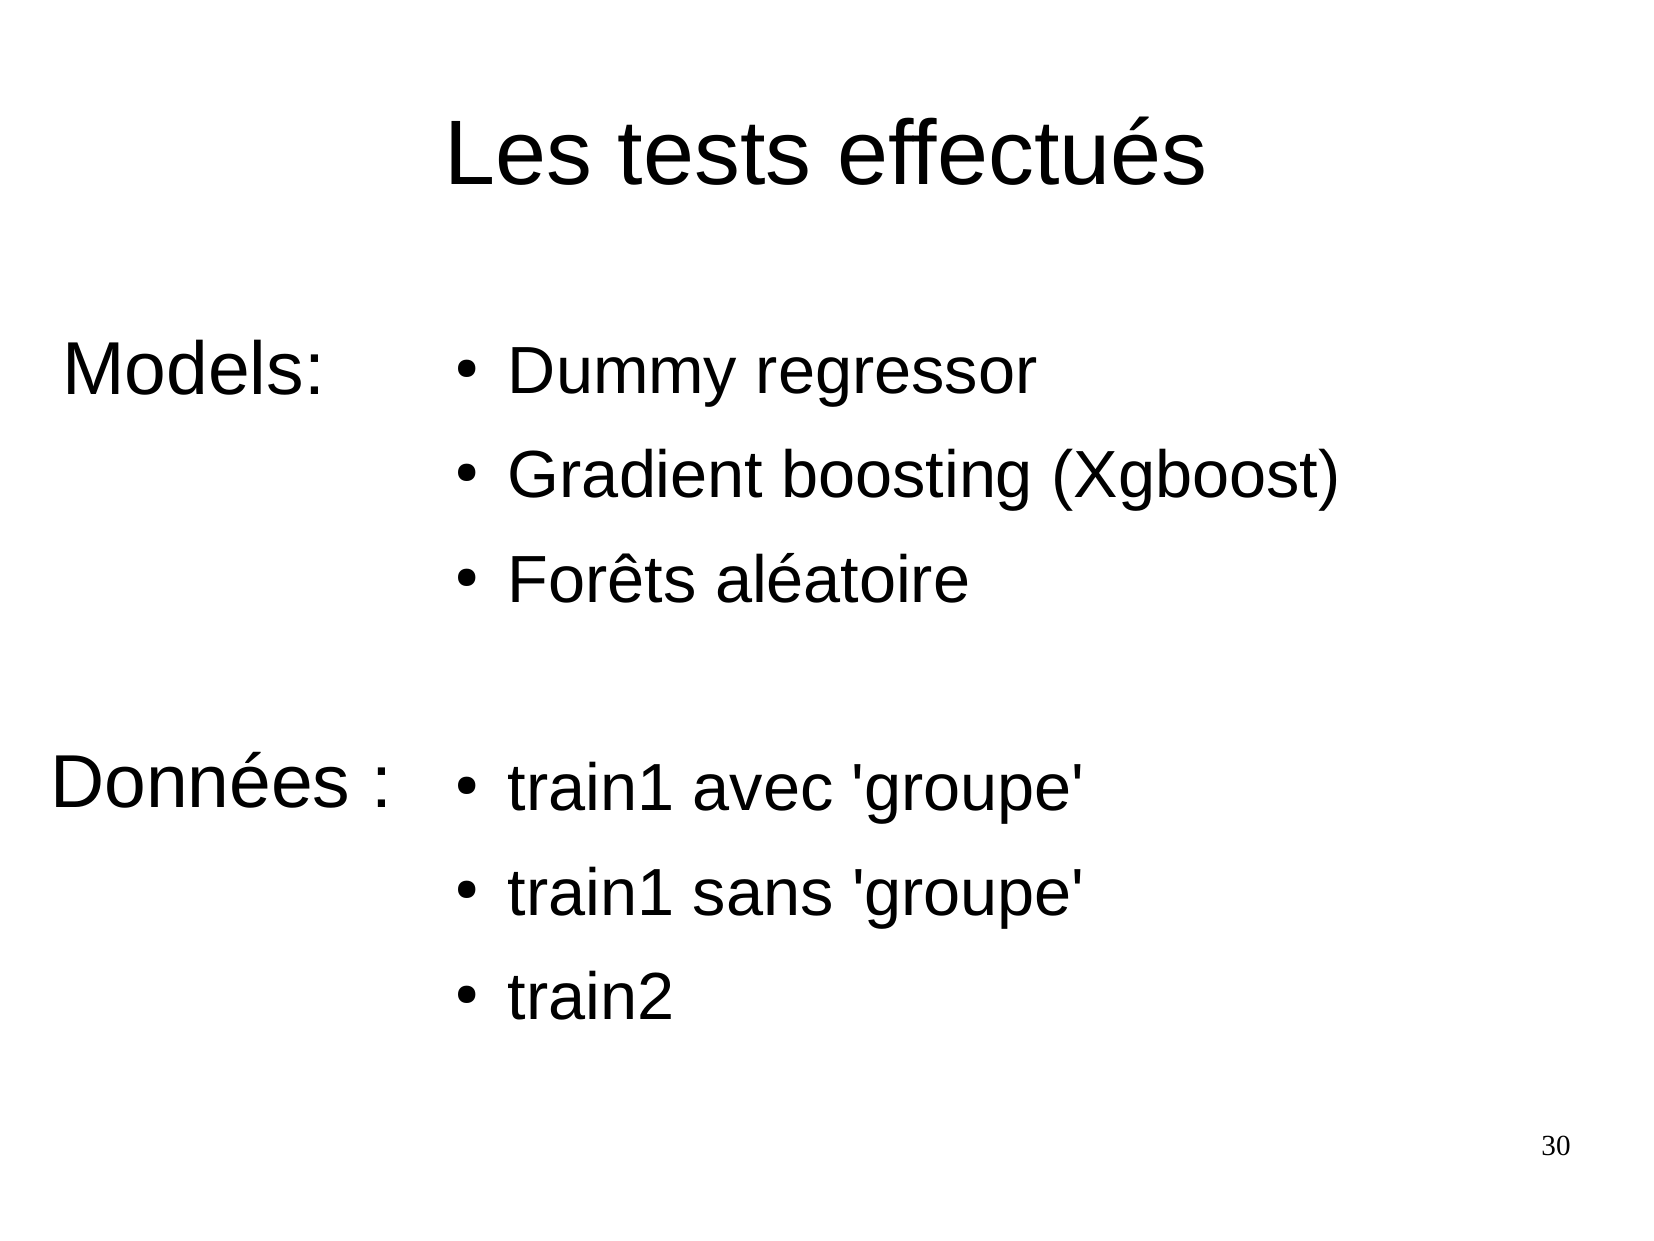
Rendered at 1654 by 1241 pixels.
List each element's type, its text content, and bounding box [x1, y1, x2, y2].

list Dummy regressor Gradient boosting (Xgboost) Forêts aléatoire train1 avec 'groupe' train1 sans 'groupe' train2 [437, 333, 1654, 1241]
title Les tests effectués [82, 49, 1571, 257]
text_box Models: [47, 318, 426, 438]
text_box Données : [35, 732, 426, 863]
